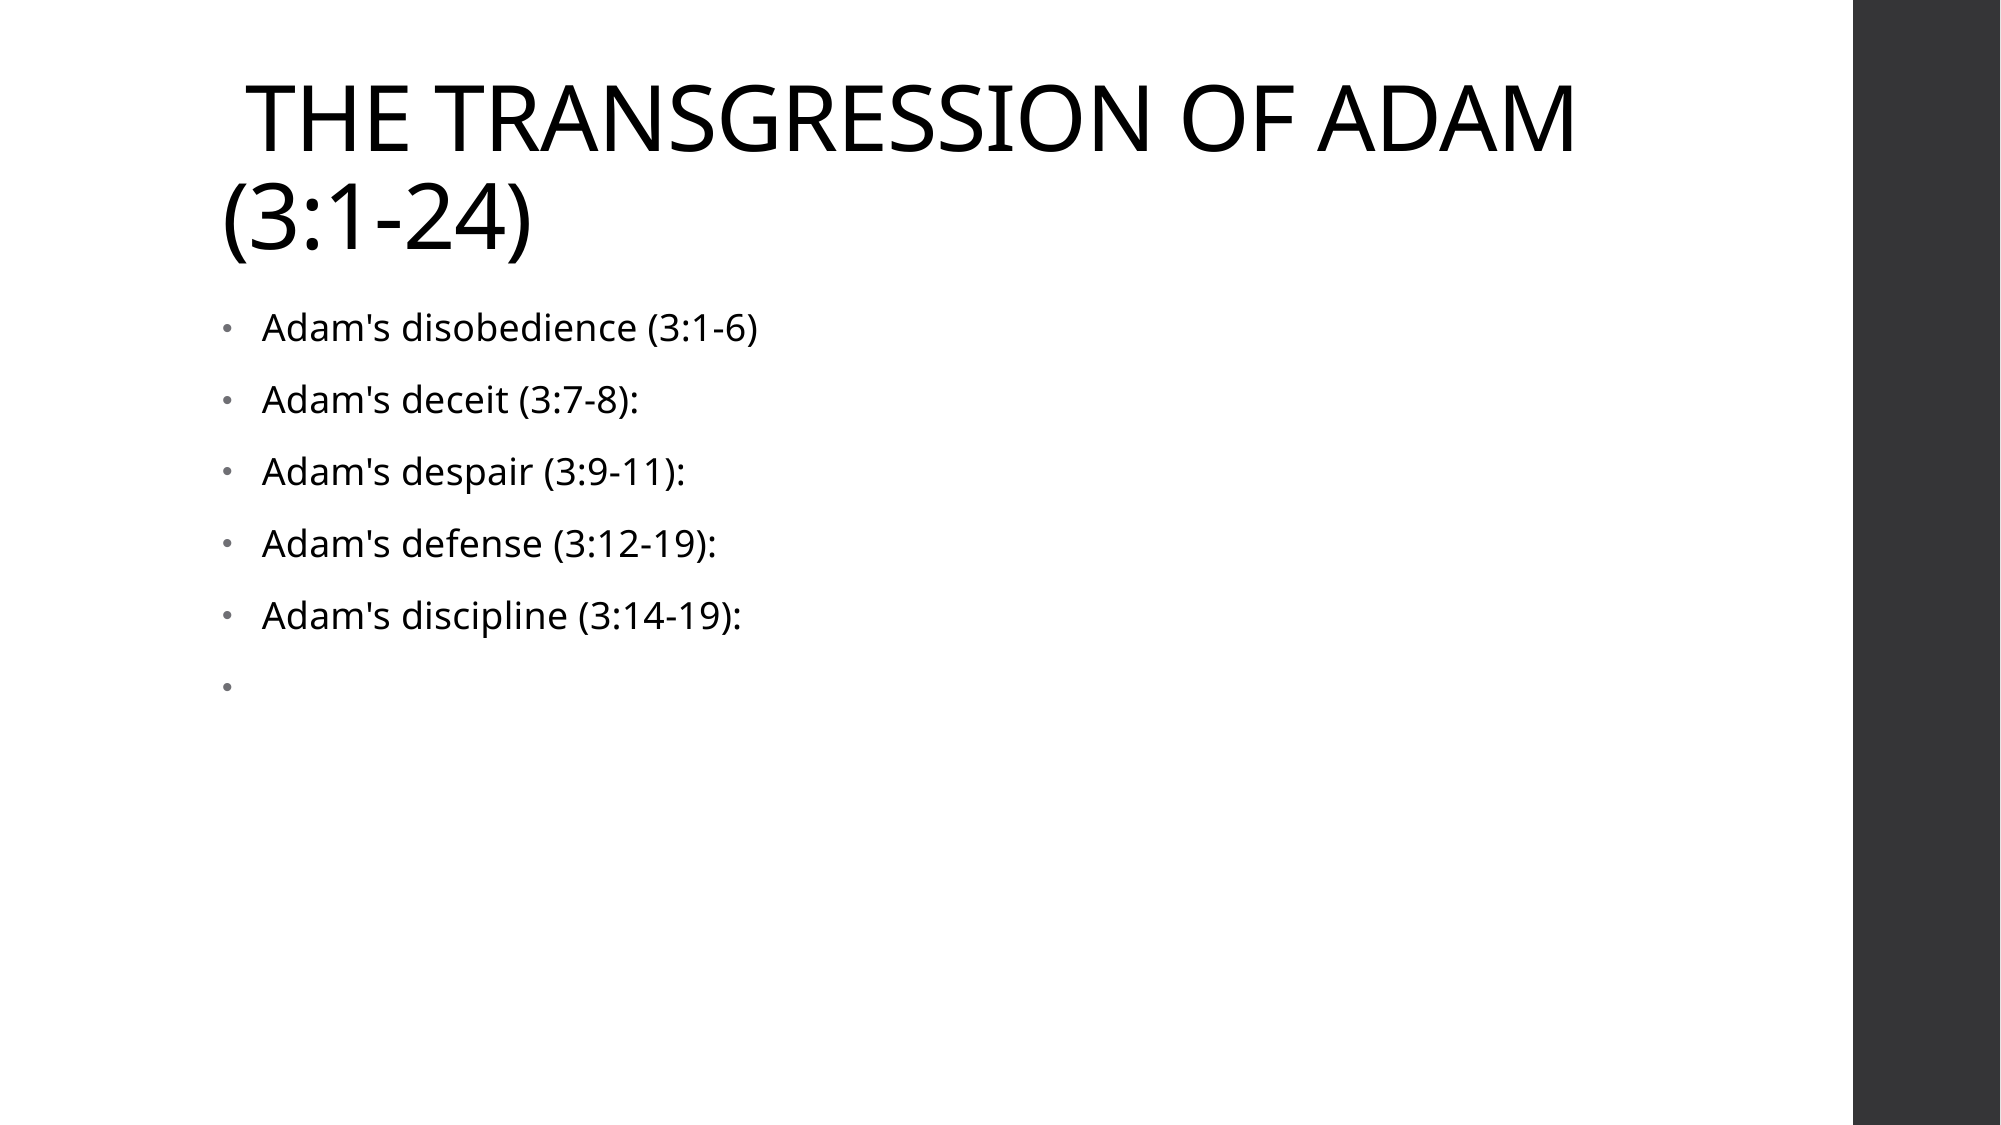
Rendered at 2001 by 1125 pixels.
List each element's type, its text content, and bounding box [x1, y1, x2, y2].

list Adam's disobedience (3:1-6) Adam's deceit (3:7-8): Adam's despair (3:9-11): Adam's defense (3:12-19): Adam's discipline (3:14-19): [206, 299, 1617, 1014]
title THE TRANSGRESSION OF ADAM (3:1-24) [206, 60, 1797, 278]
